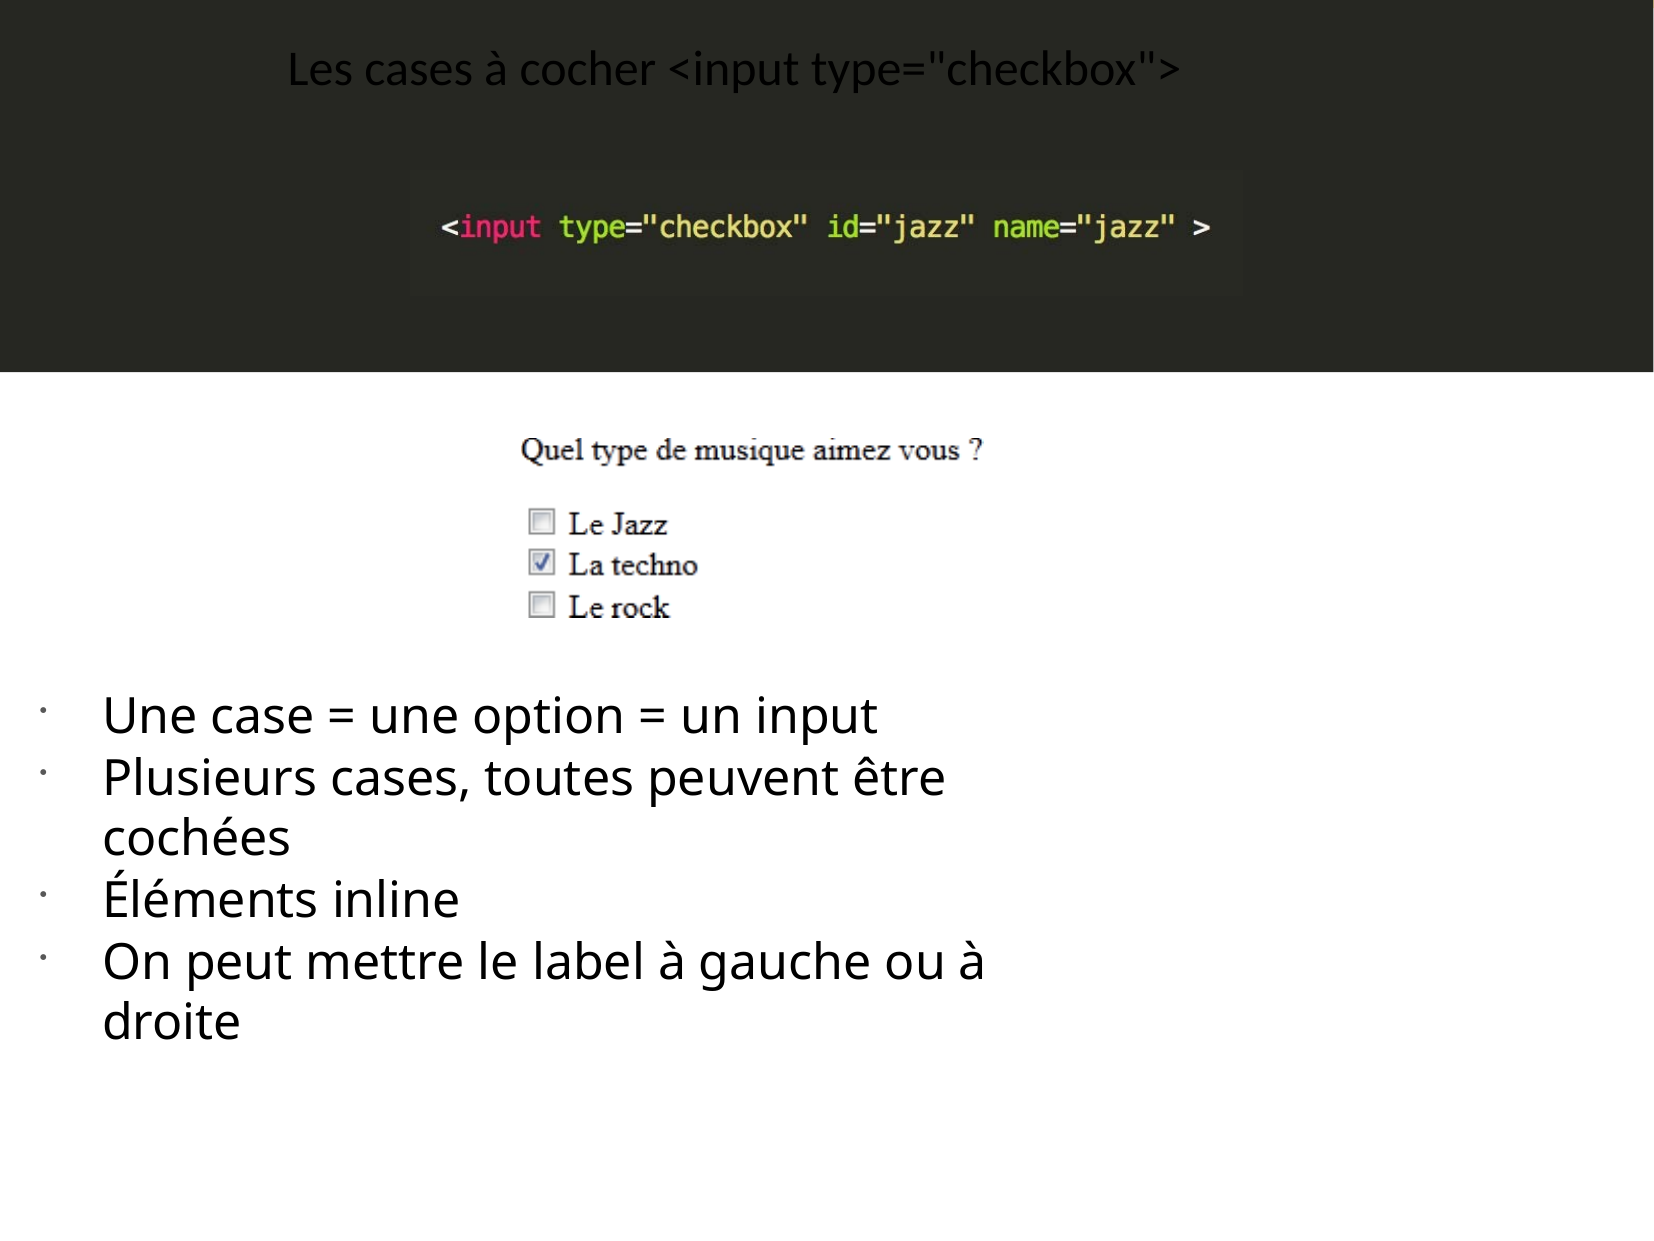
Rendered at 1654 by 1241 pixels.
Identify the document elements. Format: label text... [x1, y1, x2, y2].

title Les cases à cocher <input type="checkbox"> [285, 33, 1368, 243]
text_box [0, 0, 1654, 373]
picture [410, 170, 1243, 296]
picture [521, 438, 984, 618]
text_box Une case = une option = un input Plusieurs cases, toutes peuvent être cochées Éléments inline On peut mettre le label à gauche ou à droite [37, 681, 1112, 1050]
